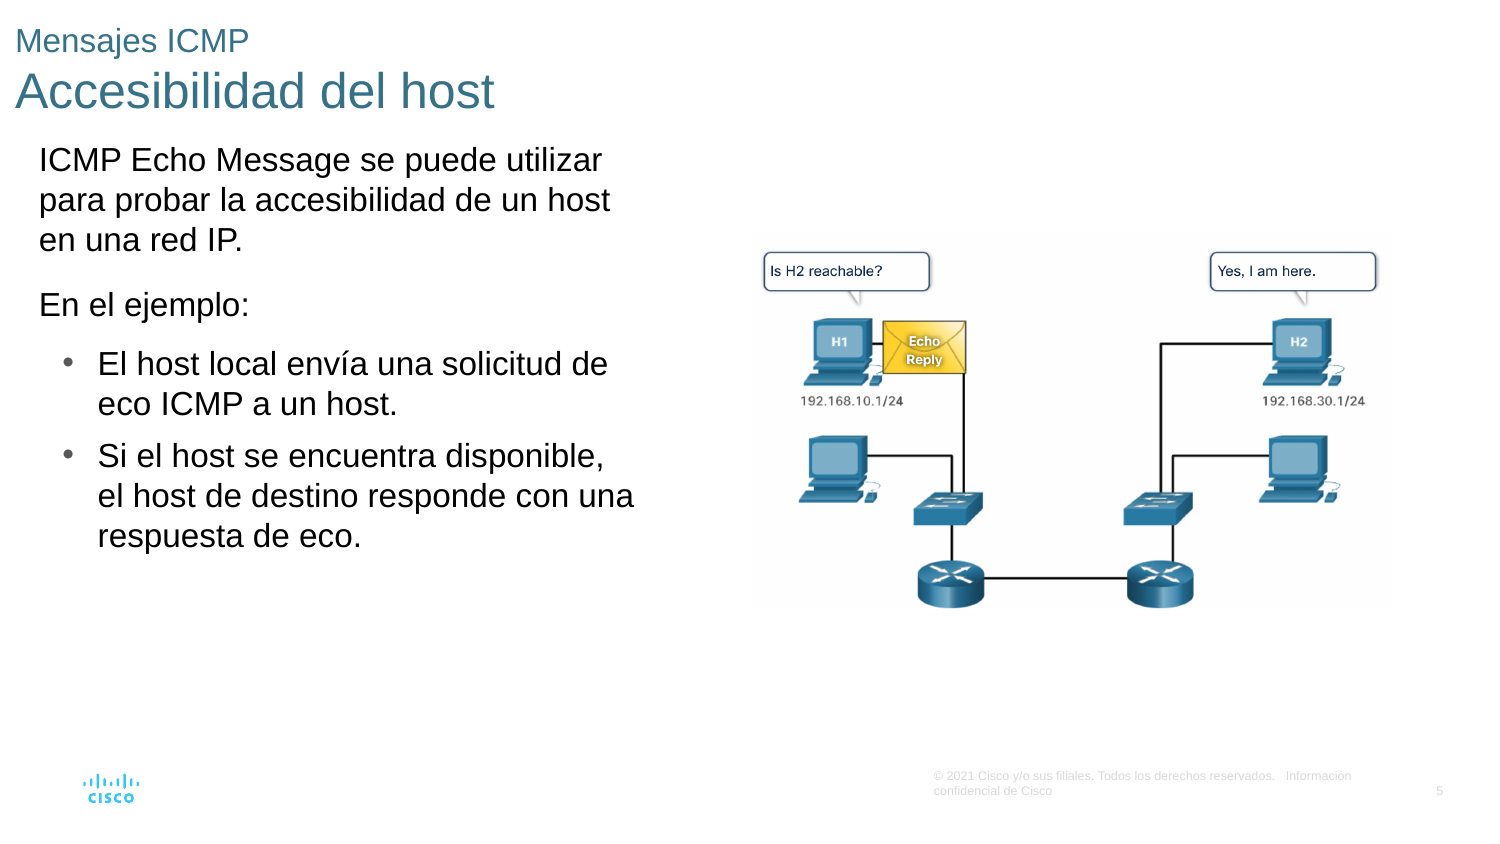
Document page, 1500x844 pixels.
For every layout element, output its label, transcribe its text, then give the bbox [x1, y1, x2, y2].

title Mensajes ICMP Accesibilidad del host [0, 6, 1500, 131]
picture [750, 232, 1397, 611]
list ICMP Echo Message se puede utilizar para probar la accesibilidad de un host en una red IP. En el ejemplo: El host local envía una solicitud de eco ICMP a un host. Si el host se encuentra disponible, el host de destino responde con una respuesta de eco. [23, 131, 671, 744]
